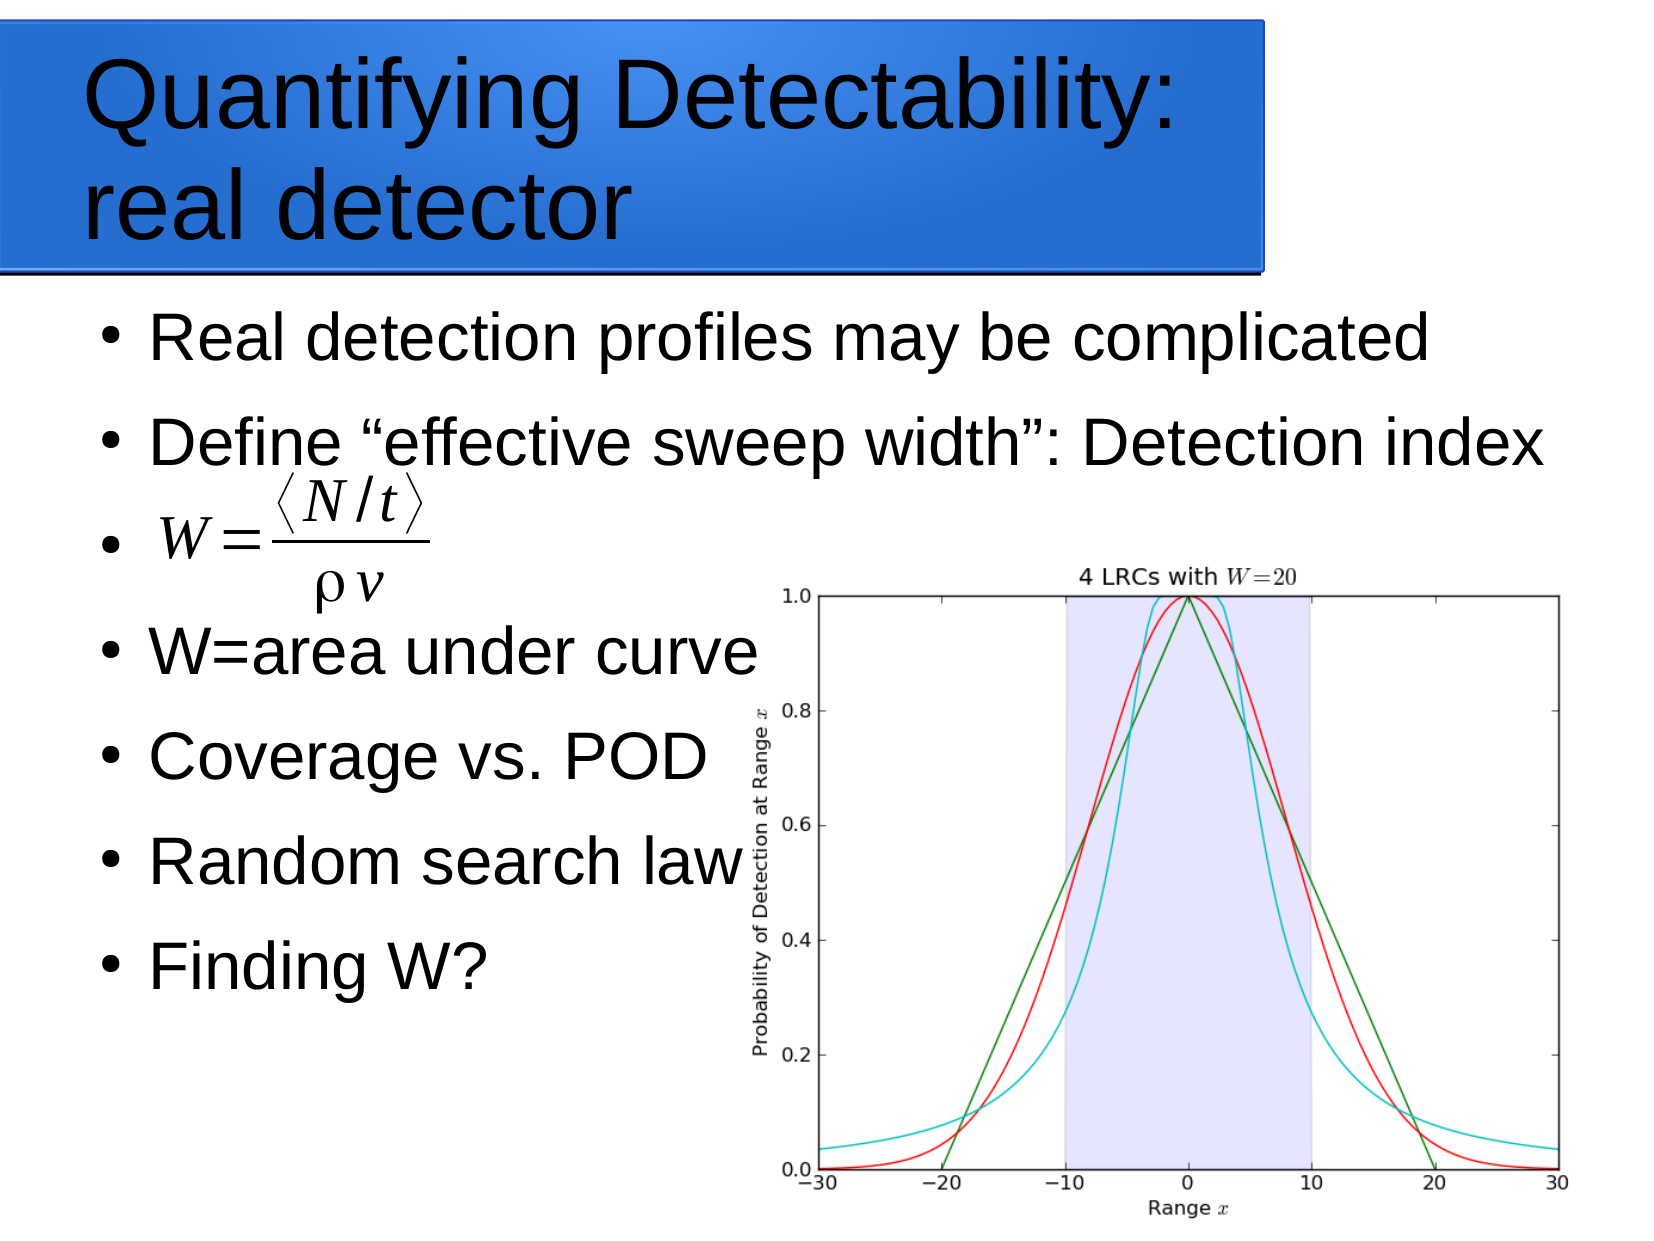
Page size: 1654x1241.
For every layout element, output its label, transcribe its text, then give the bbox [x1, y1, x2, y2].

title Quantifying Detectability: real detector [82, 38, 1235, 261]
picture [699, 524, 1654, 1241]
list Real detection profiles may be complicated Define “effective sweep width”: Detection index W=area under curve Coverage vs. POD Random search law Finding W? [82, 299, 1571, 1019]
chart [150, 465, 439, 617]
